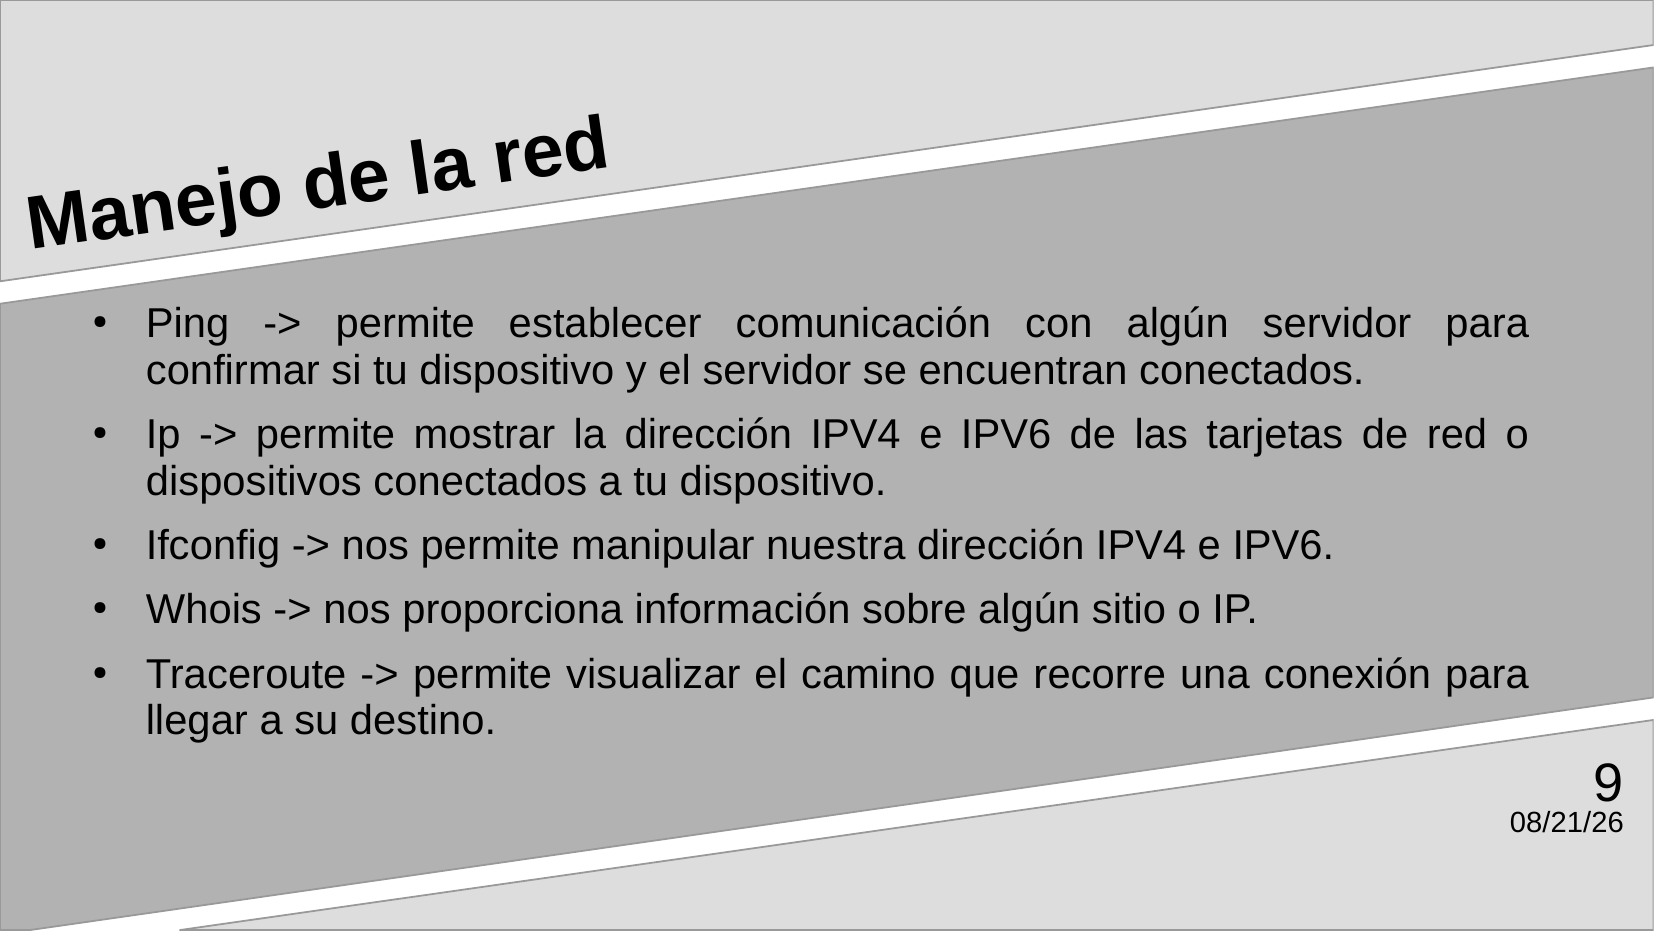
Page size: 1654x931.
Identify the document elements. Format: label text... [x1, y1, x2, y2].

title Manejo de la red [11, 0, 1505, 332]
list Ping -> permite establecer comunicación con algún servidor para confirmar si tu dispositivo y el servidor se encuentran conectados. Ip -> permite mostrar la dirección IPV4 e IPV6 de las tarjetas de red o dispositivos conectados a tu dispositivo. Ifconfig -> nos permite manipular nuestra dirección IPV4 e IPV6. Whois -> nos proporciona información sobre algún sitio o IP. Traceroute -> permite visualizar el camino que recorre una conexión para llegar a su destino. [75, 300, 1531, 840]
